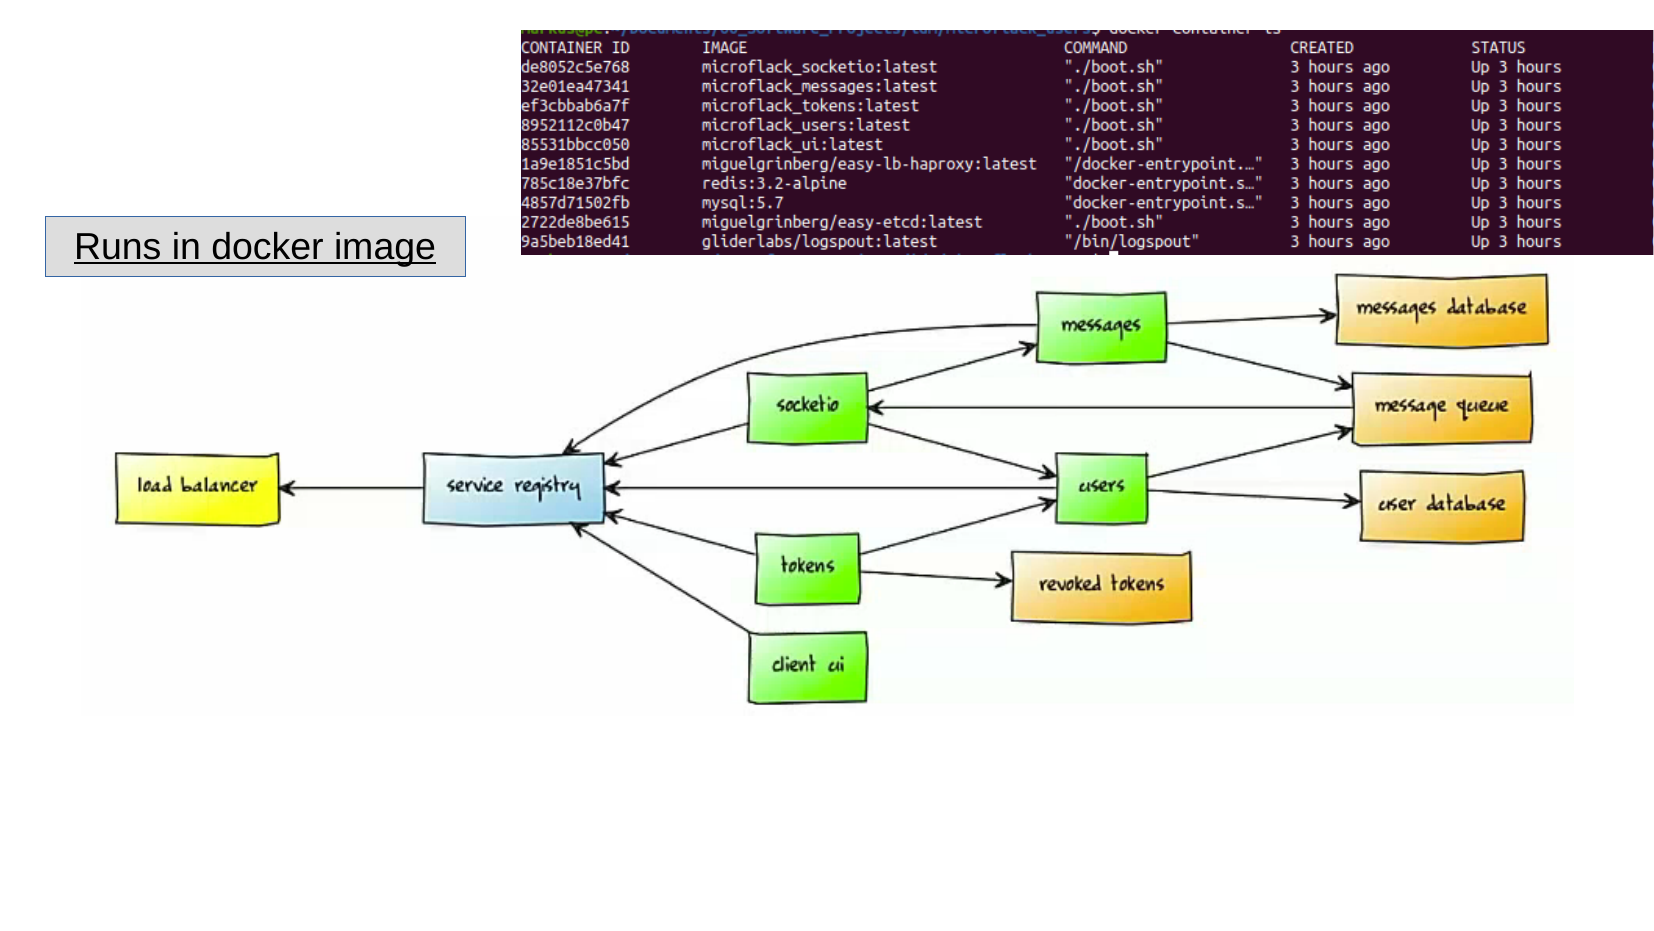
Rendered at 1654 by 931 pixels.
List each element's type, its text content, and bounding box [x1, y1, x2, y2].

text_box Runs in docker image [45, 216, 466, 277]
picture [81, 30, 1654, 716]
